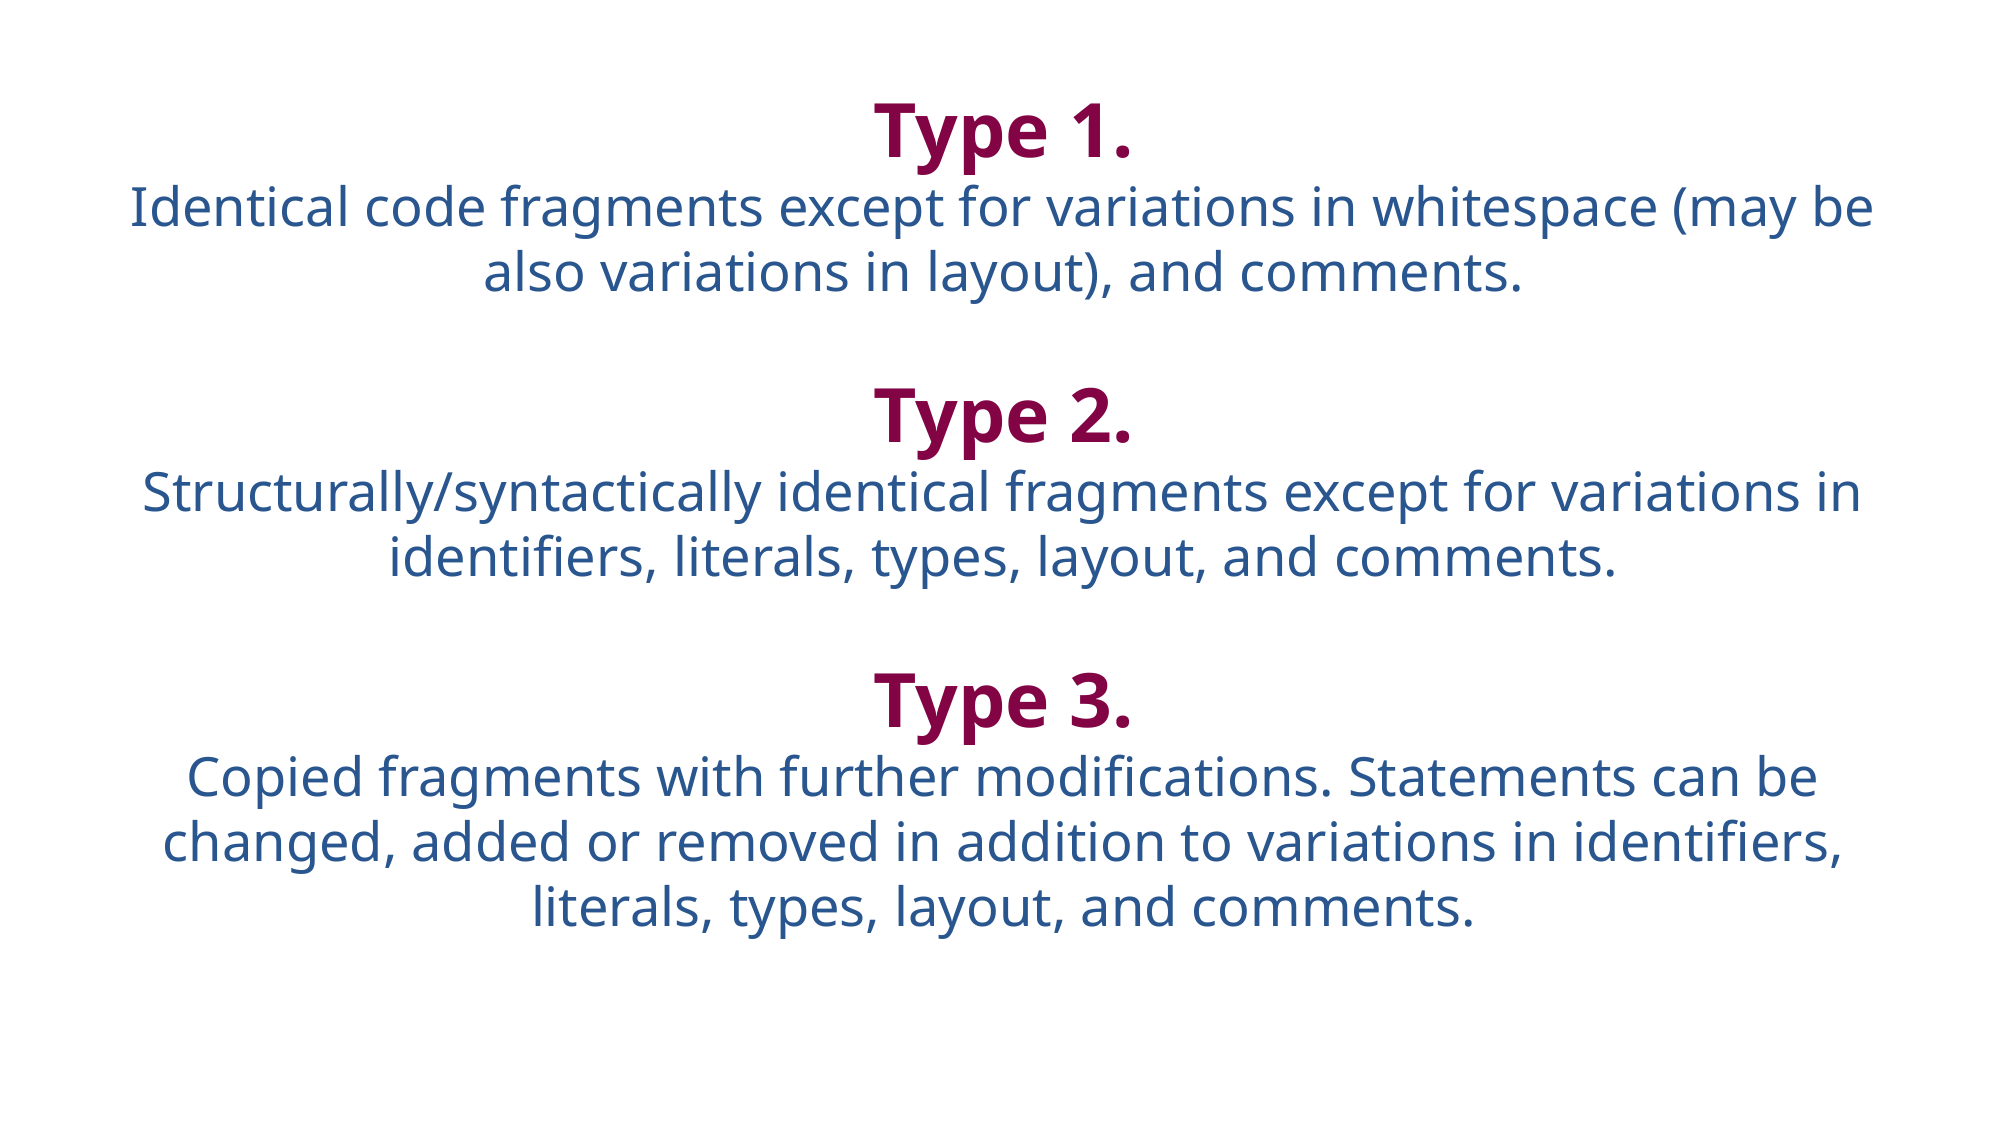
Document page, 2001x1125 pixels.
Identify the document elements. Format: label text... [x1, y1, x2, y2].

text_box Type 1. Identical code fragments except for variations in whitespace (may be also variations in layout), and comments. Type 2. Structurally/syntactically identical fragments except for variations in identifiers, literals, types, layout, and comments. Type 3. Copied fragments with further modifications. Statements can be changed, added or removed in addition to variations in identifiers, literals, types, layout, and comments. [83, 75, 1925, 945]
